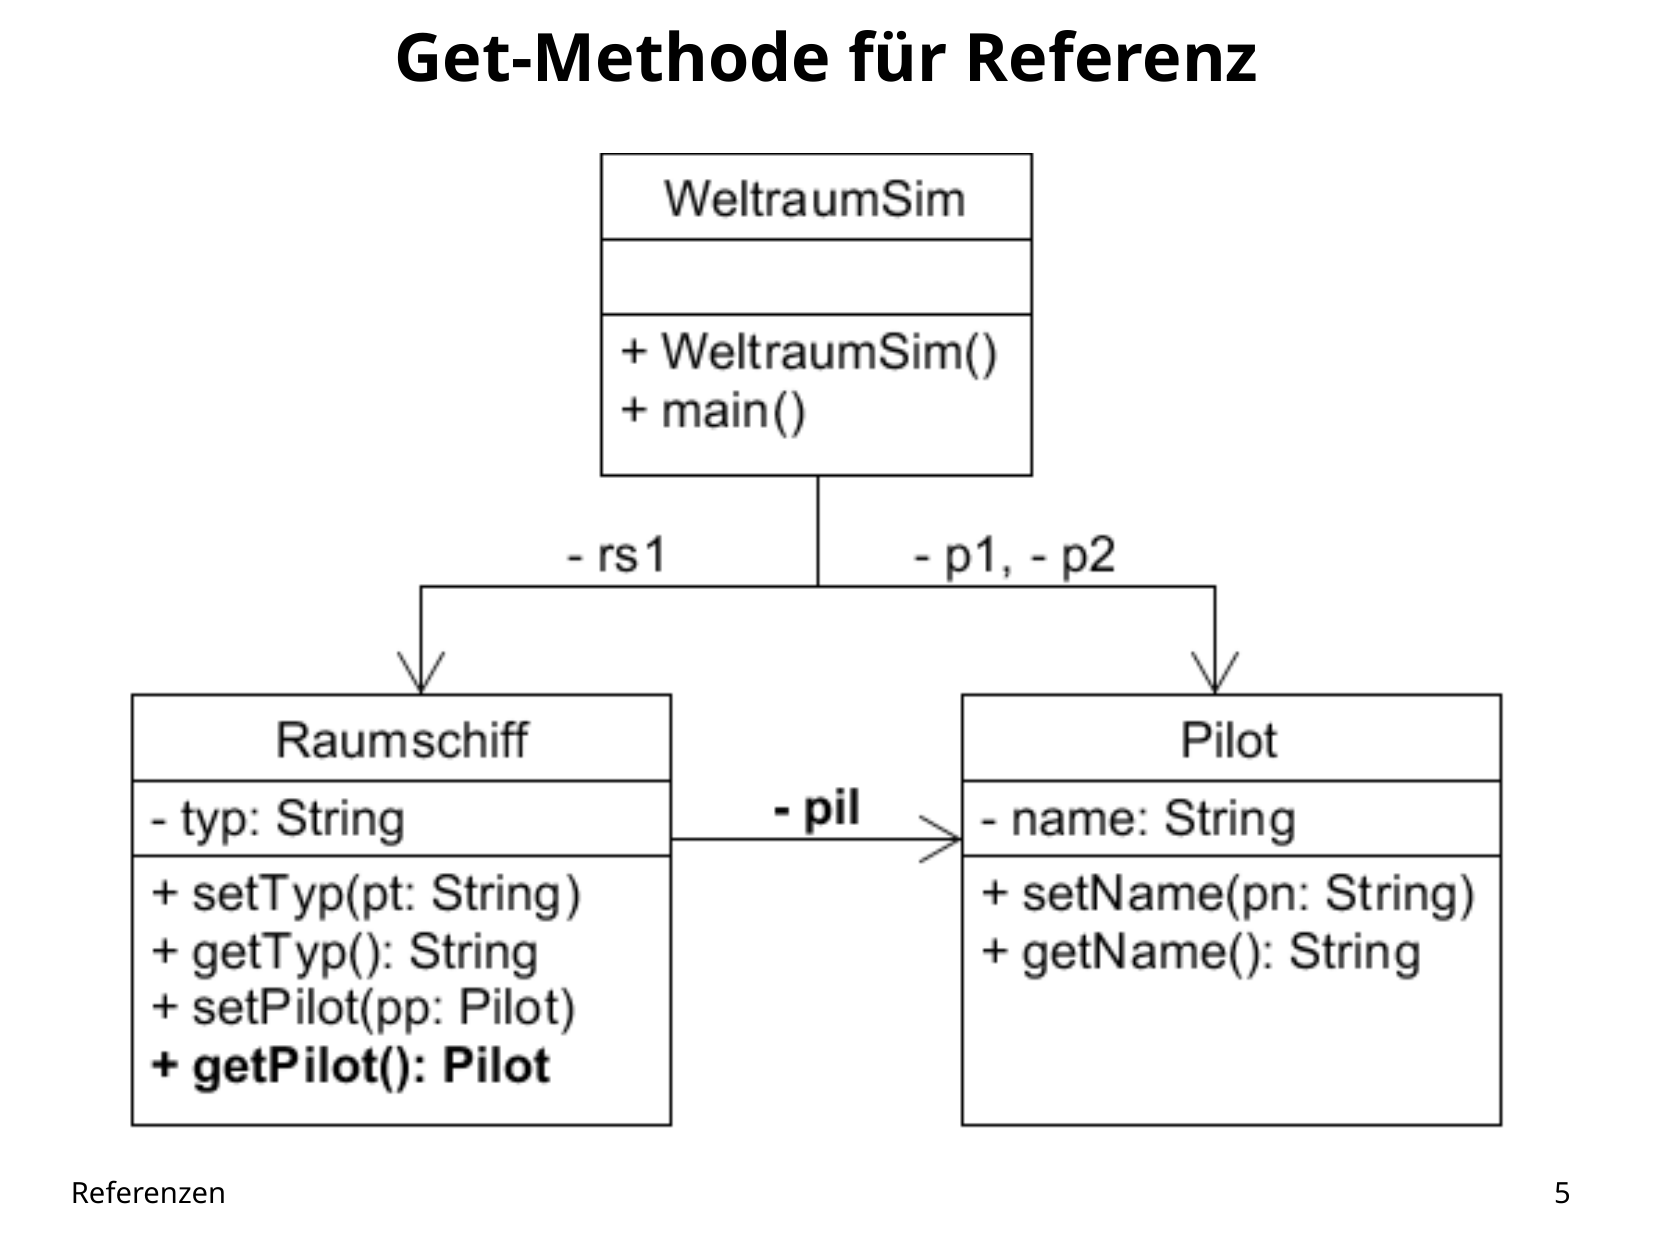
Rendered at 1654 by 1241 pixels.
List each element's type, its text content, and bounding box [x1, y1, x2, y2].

picture [129, 153, 1506, 1133]
title Get-Methode für Referenz [0, 5, 1654, 107]
